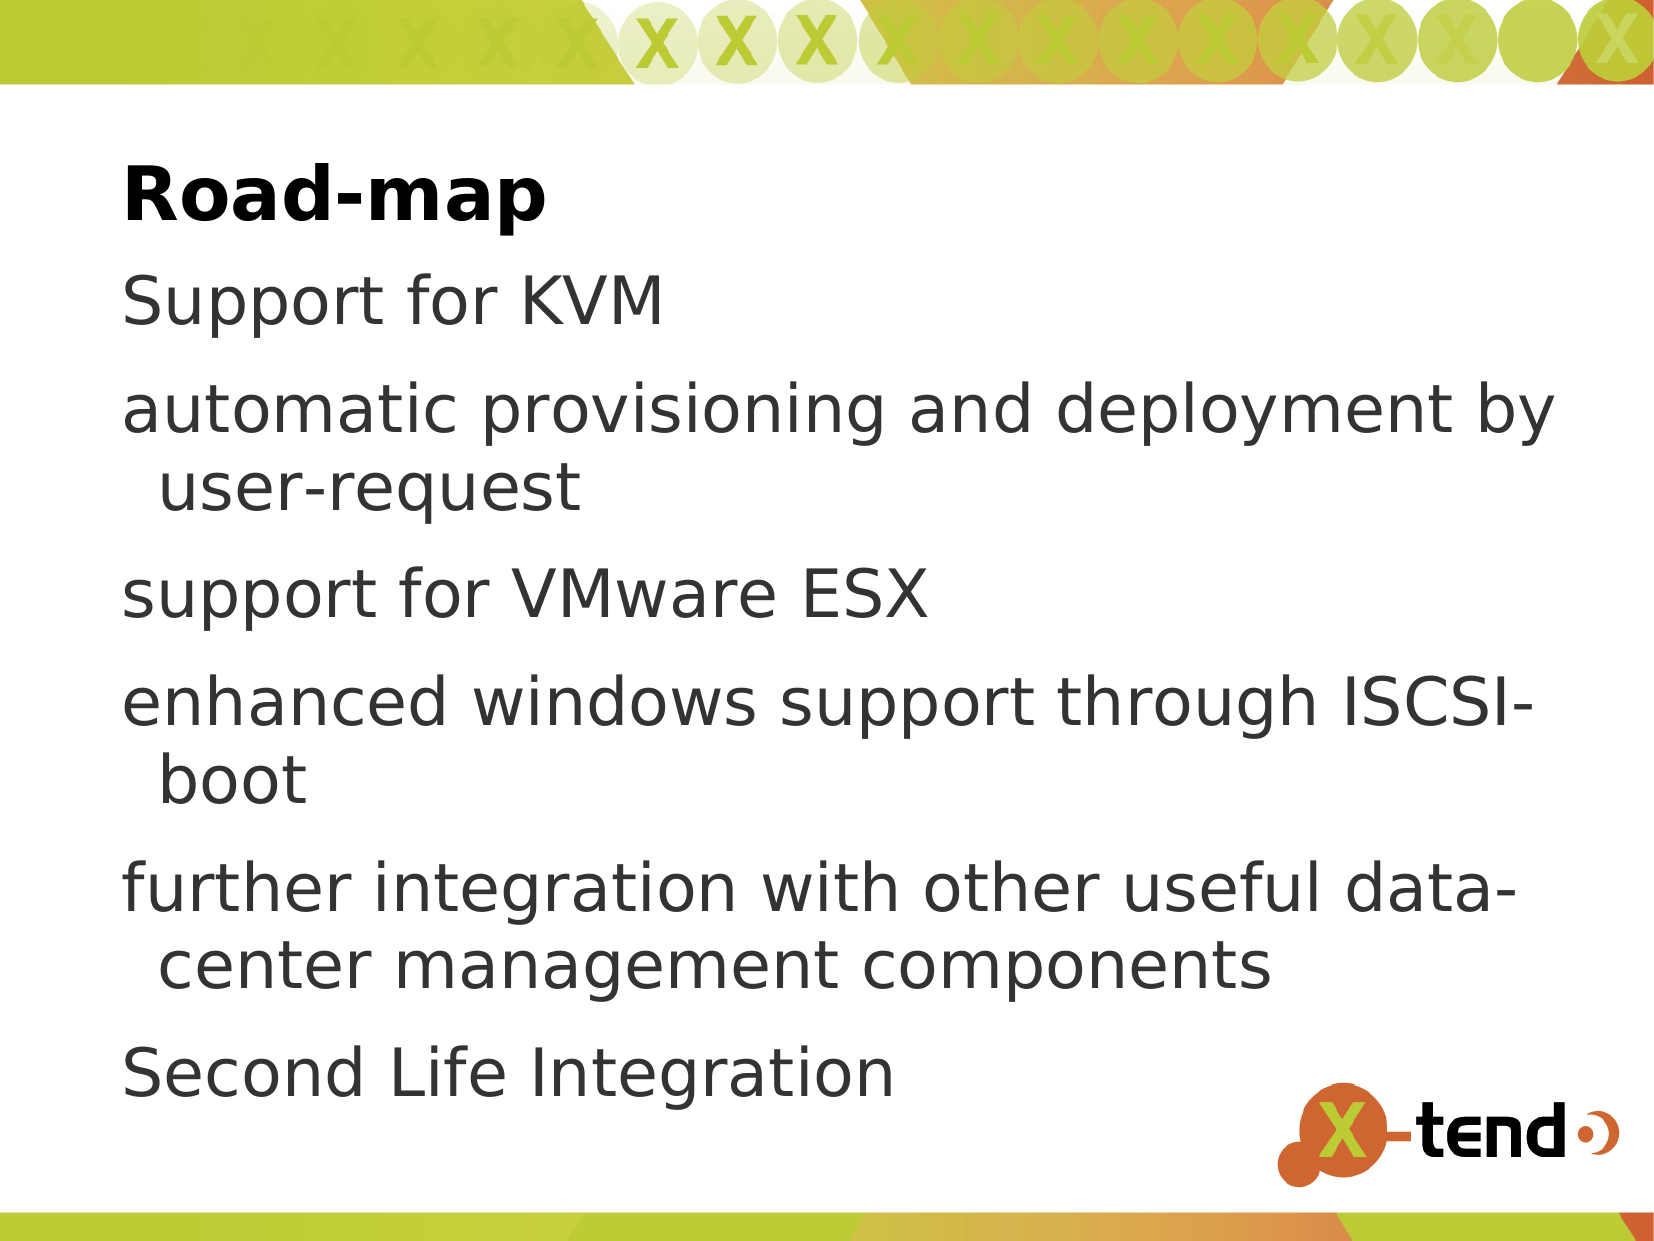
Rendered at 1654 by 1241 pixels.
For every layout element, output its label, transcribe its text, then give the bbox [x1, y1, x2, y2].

picture [0, 0, 1654, 1241]
title Road-map [121, 91, 1534, 262]
text_box Support for KVM automatic provisioning and deployment by user-request support for VMware ESX enhanced windows support through ISCSI-boot further integration with other useful data-center management components Second Life Integration [120, 262, 1607, 1134]
